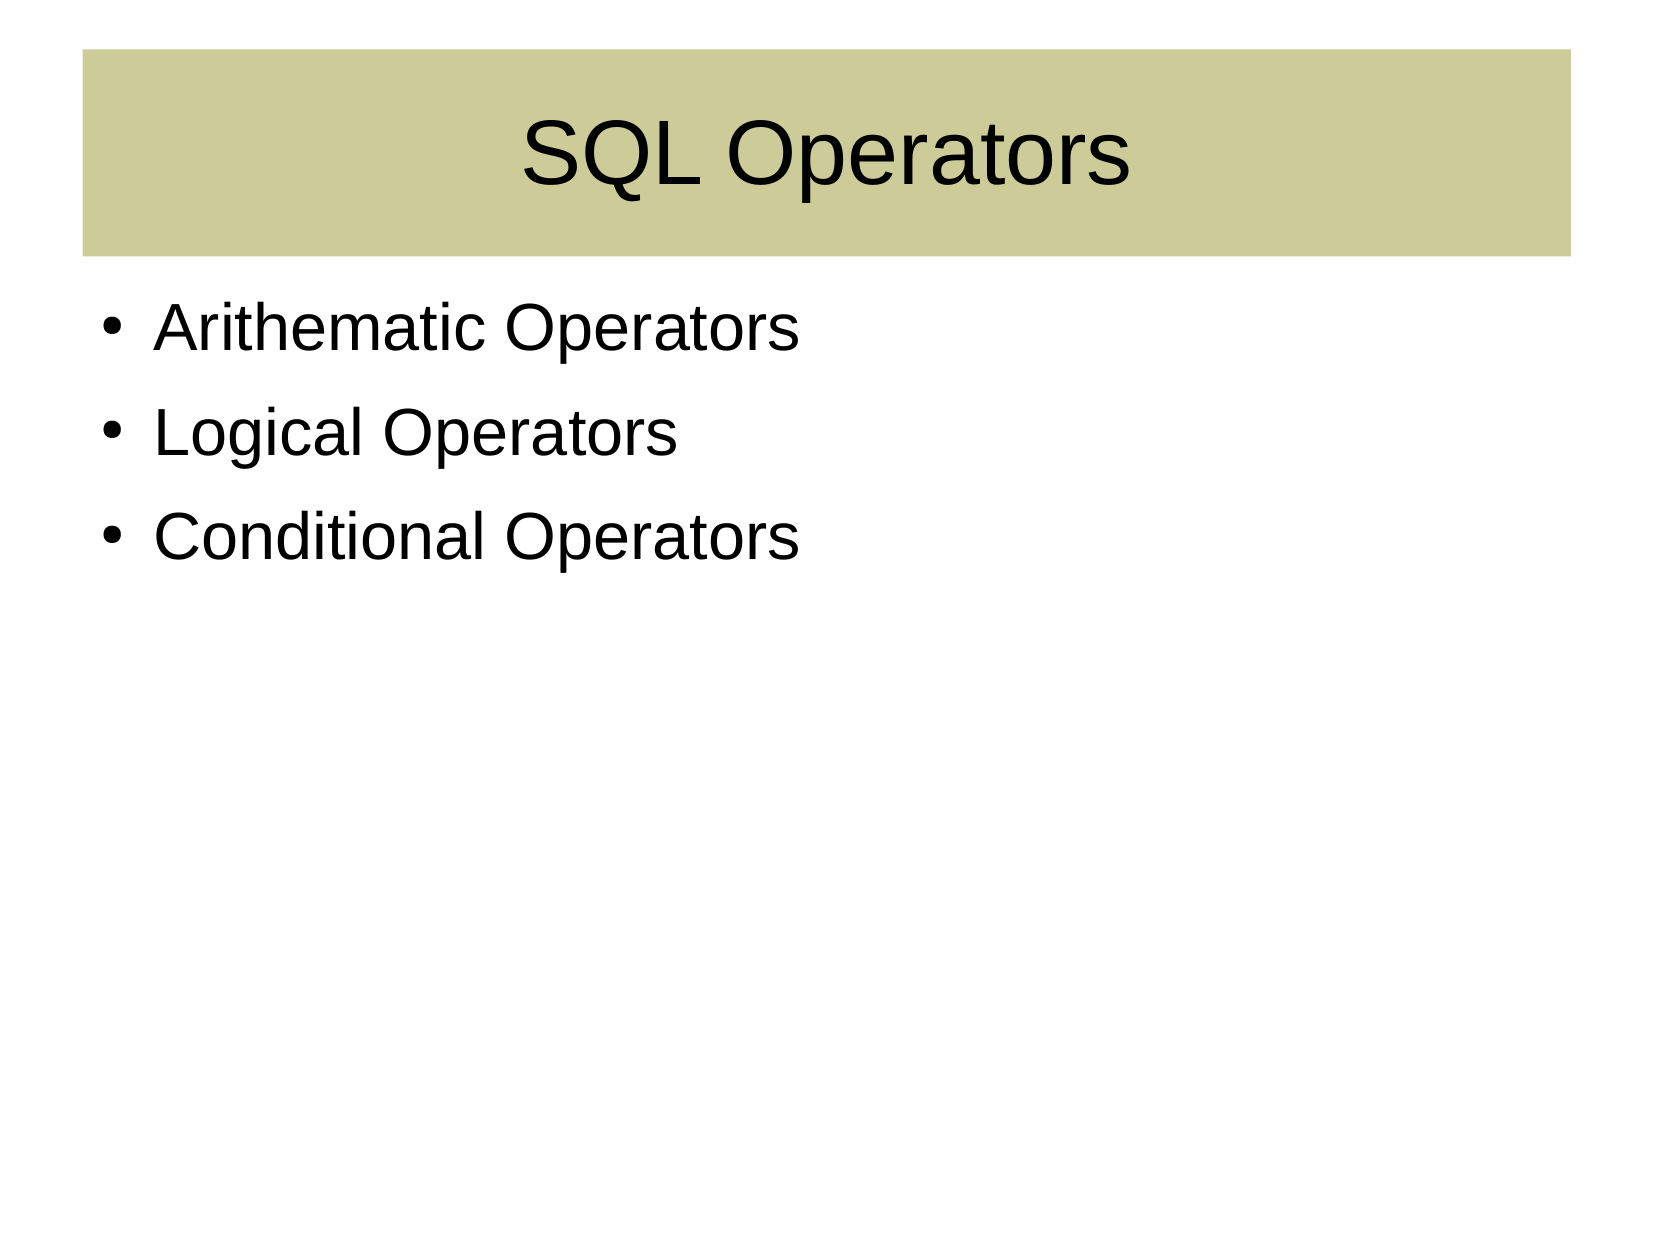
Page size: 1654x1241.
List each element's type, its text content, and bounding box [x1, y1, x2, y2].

list Arithematic Operators Logical Operators Conditional Operators [82, 290, 1571, 1010]
title SQL Operators [82, 49, 1571, 257]
